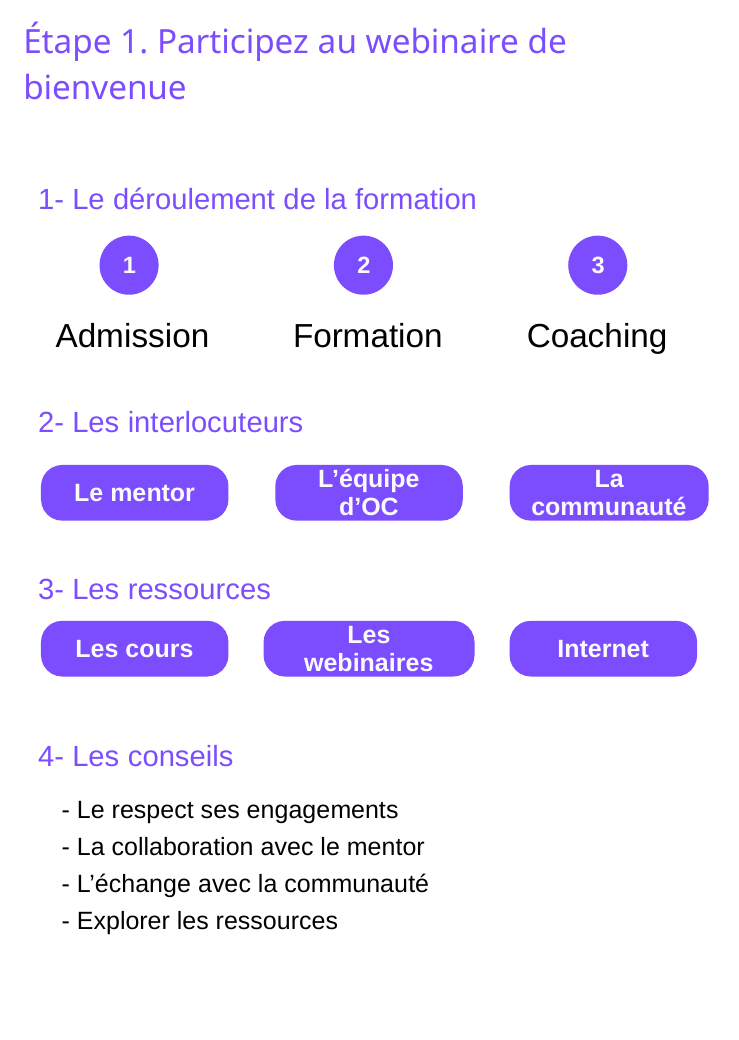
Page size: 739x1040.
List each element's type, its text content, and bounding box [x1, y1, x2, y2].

text_box Formation [275, 309, 461, 398]
text_box Internet [509, 620, 698, 677]
text_box 3- Les ressources [23, 565, 539, 613]
text_box La communauté [509, 464, 709, 521]
text_box L’équipe d’OC [275, 464, 463, 521]
text_box 1 [99, 235, 159, 295]
text_box Admission [40, 309, 225, 398]
text_box Coaching [503, 309, 691, 384]
text_box - L’échange avec la communauté [46, 862, 739, 934]
text_box - La collaboration avec le mentor [46, 825, 709, 862]
text_box Le mentor [40, 464, 229, 521]
text_box 4- Les conseils [23, 732, 539, 780]
text_box Les webinaires [263, 620, 475, 677]
text_box - Explorer les ressources [46, 899, 446, 943]
text_box 1- Le déroulement de la formation [23, 175, 539, 224]
title Étape 1. Participez au webinaire de bienvenue [23, 18, 727, 130]
text_box - Le respect ses engagements [46, 787, 650, 825]
text_box 2- Les interlocuteurs [23, 398, 539, 446]
text_box Les cours [40, 620, 229, 677]
text_box 2 [333, 235, 394, 295]
text_box 3 [568, 235, 628, 295]
